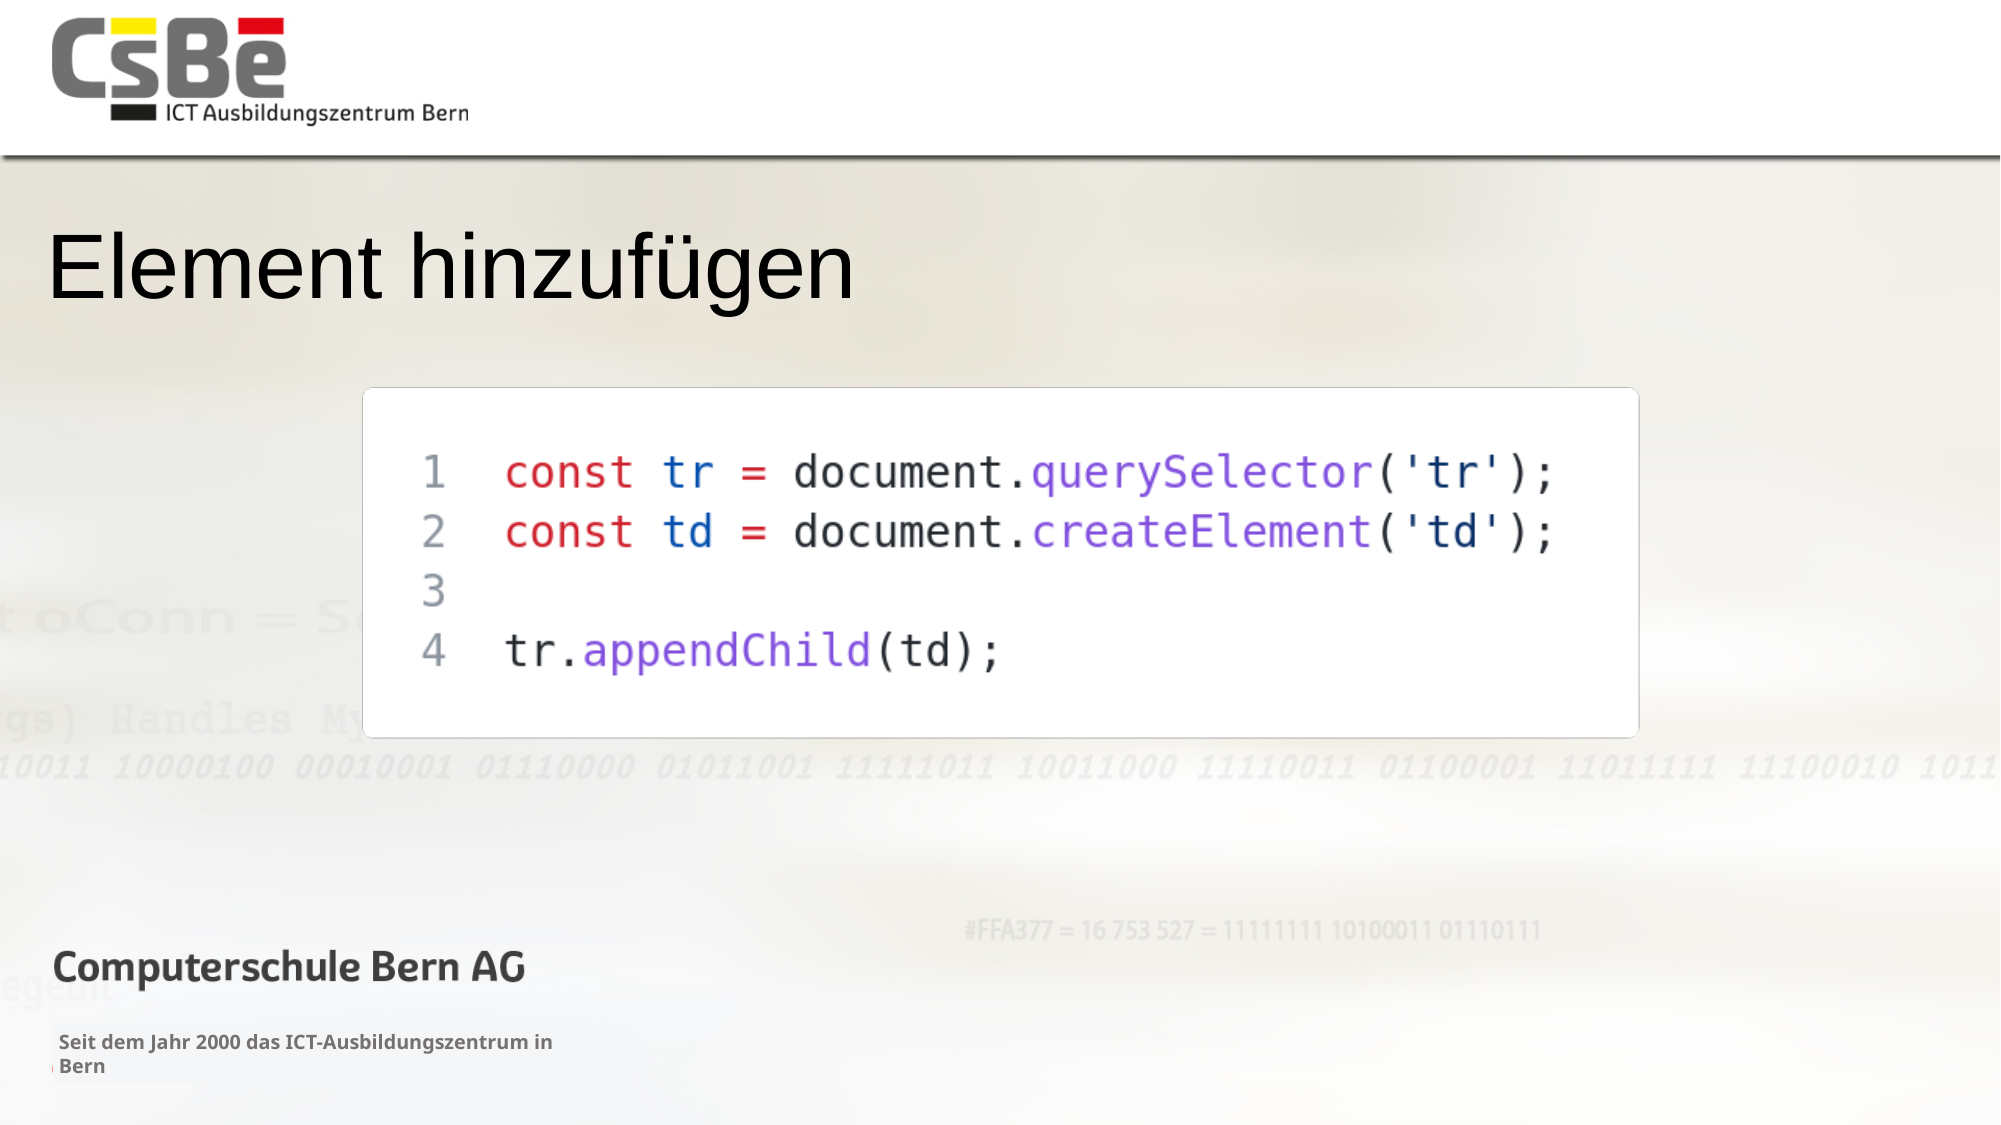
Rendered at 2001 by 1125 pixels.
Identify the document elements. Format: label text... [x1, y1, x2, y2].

picture [0, 0, 2001, 1125]
list Element hinzufügen [46, 206, 1920, 355]
